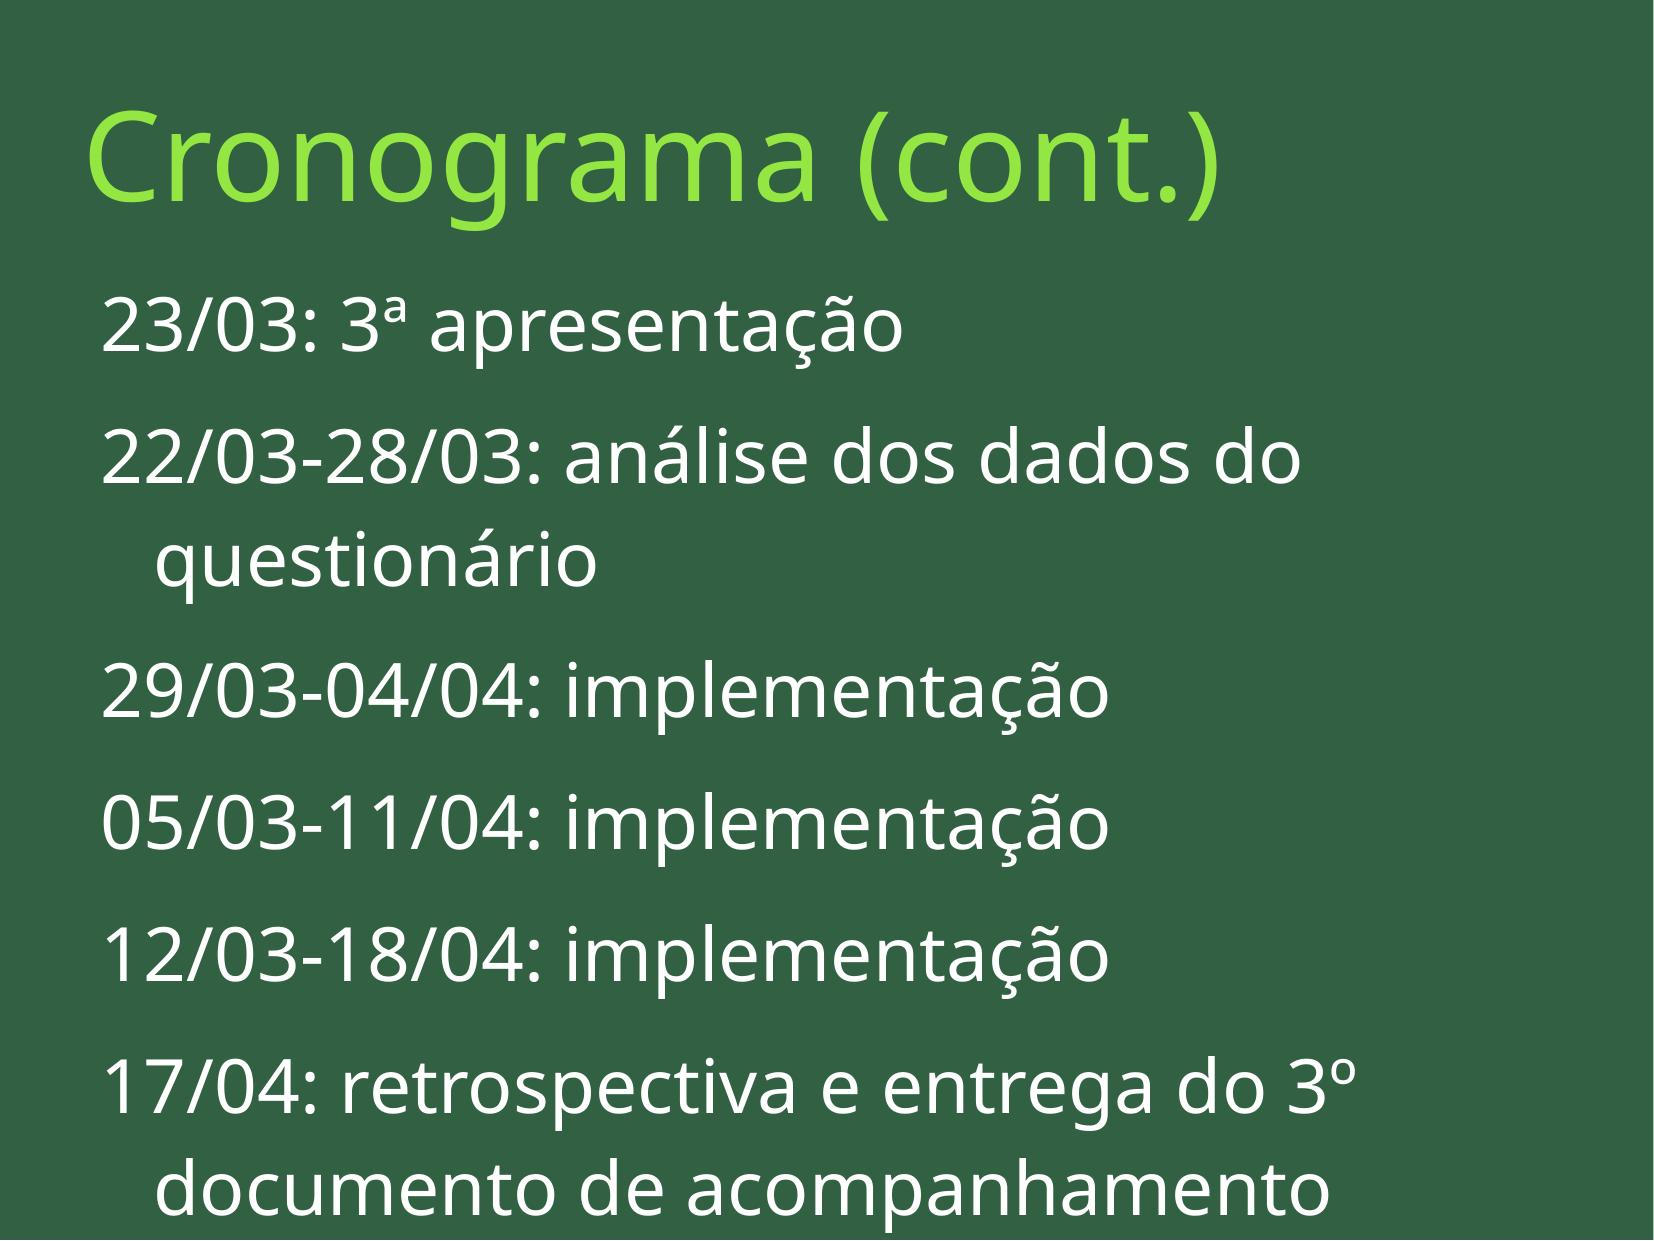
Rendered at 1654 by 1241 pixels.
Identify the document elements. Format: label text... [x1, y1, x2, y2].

list 23/03: 3ª apresentação 22/03-28/03: análise dos dados do questionário 29/03-04/04: implementação 05/03-11/04: implementação 12/03-18/04: implementação 17/04: retrospectiva e entrega do 3º documento de acompanhamento 23/04: 4ª apresentação [82, 271, 1571, 1232]
title Cronograma (cont.) [82, 49, 1571, 257]
